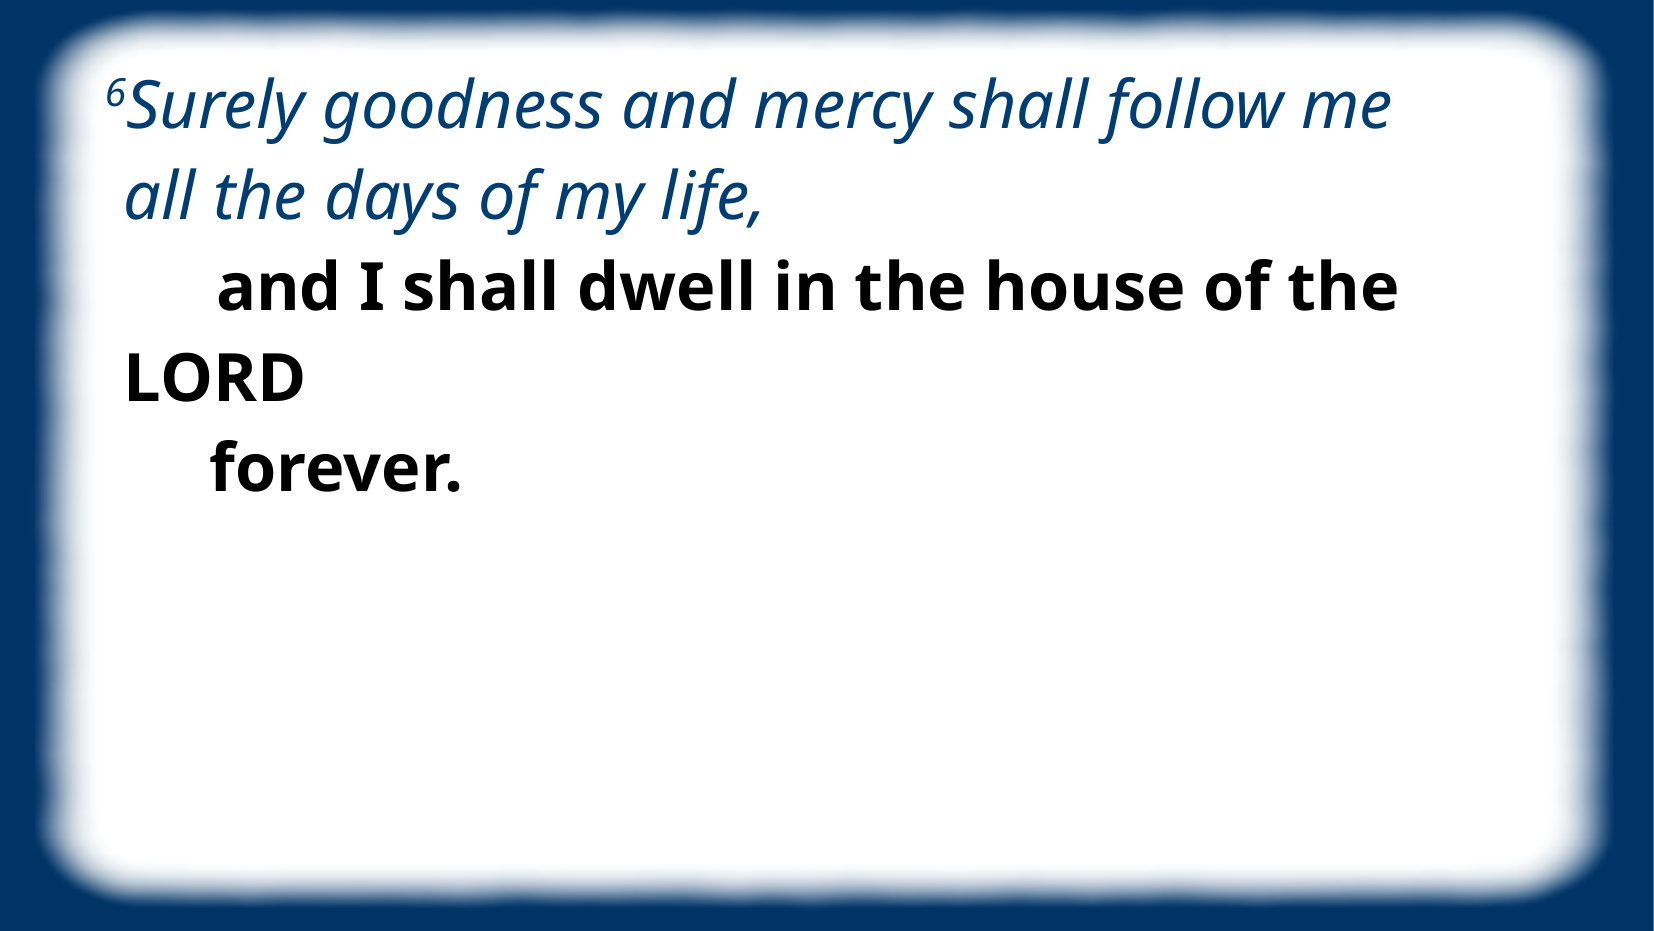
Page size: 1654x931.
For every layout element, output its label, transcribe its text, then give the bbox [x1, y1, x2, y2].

picture [0, 0, 1654, 931]
text_box 6Surely goodness and mercy shall follow me all the days of my life, and I shall dwell in the house of the LORD forever. [90, 50, 1576, 421]
